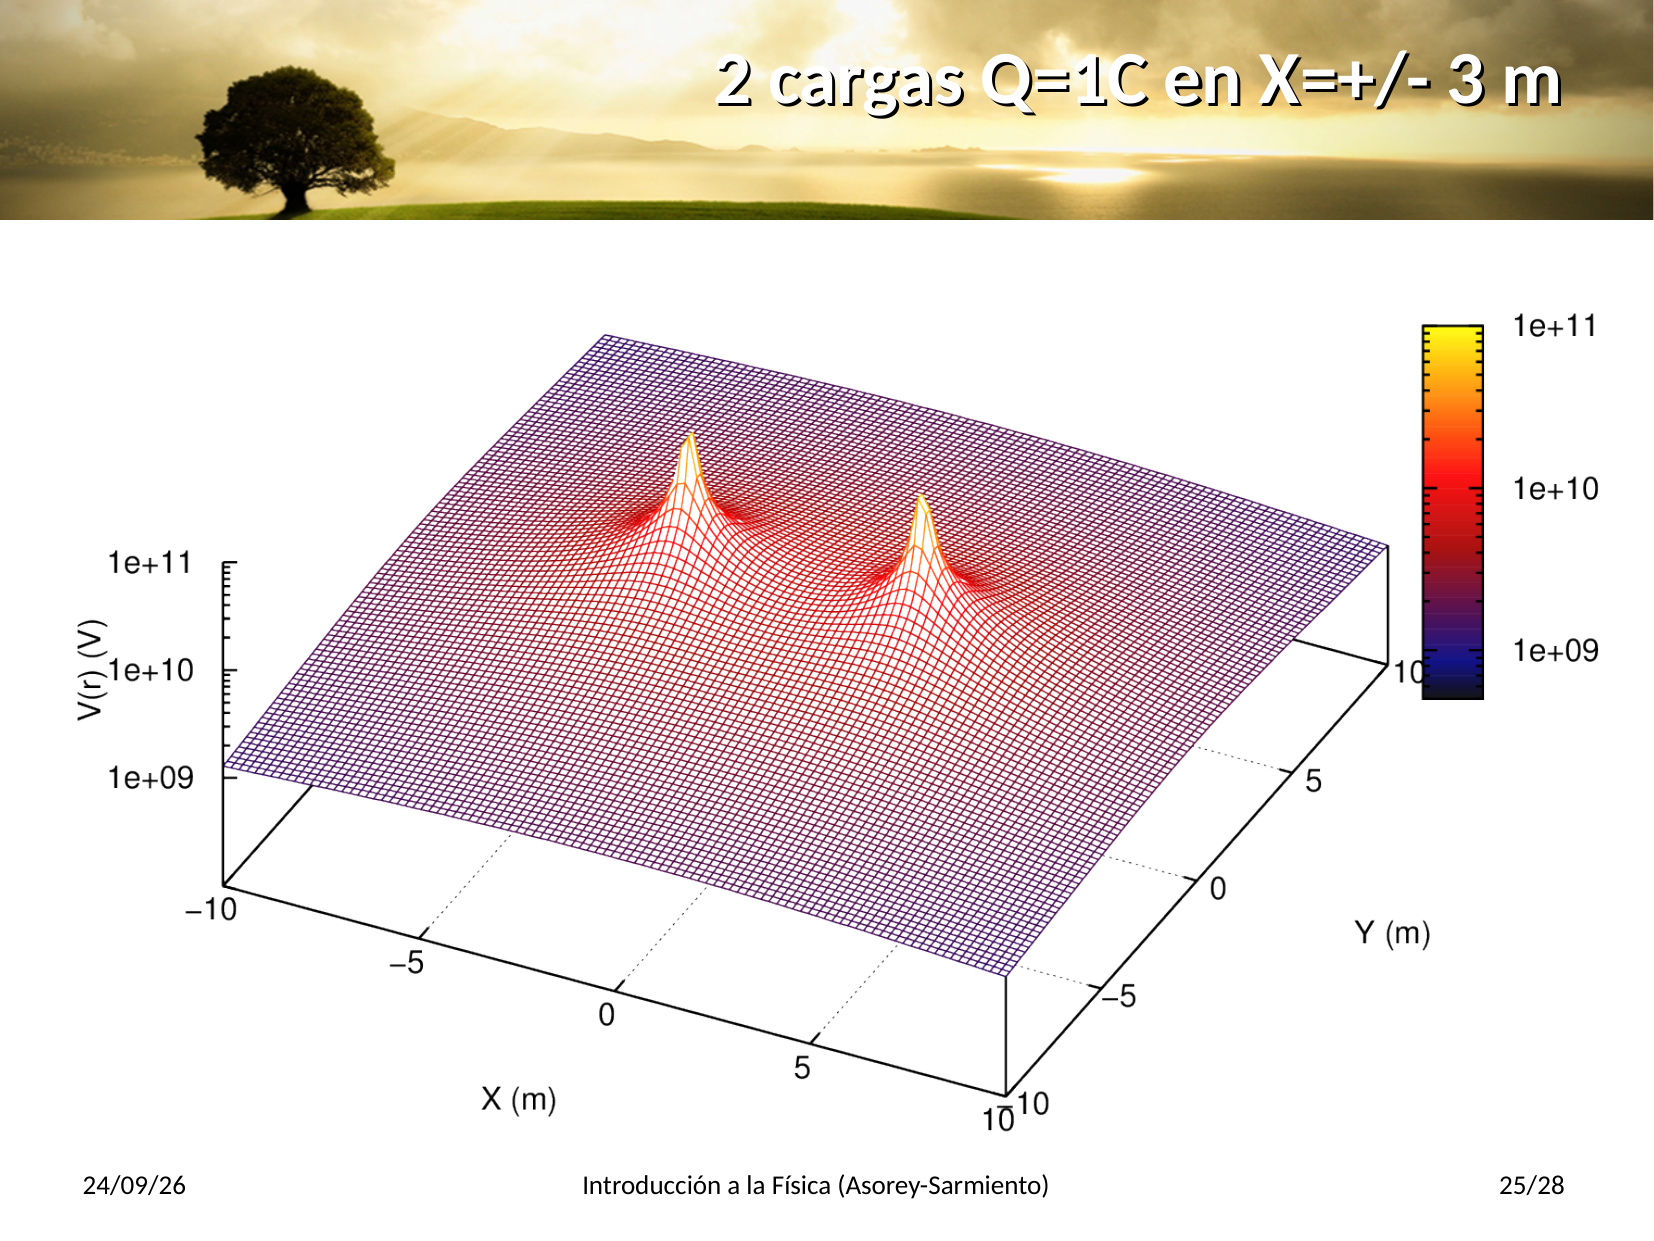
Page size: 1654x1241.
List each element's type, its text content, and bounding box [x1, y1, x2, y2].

picture [0, 0, 1654, 1201]
title 2 cargas Q=1C en X=+/- 3 m [75, 19, 1564, 151]
